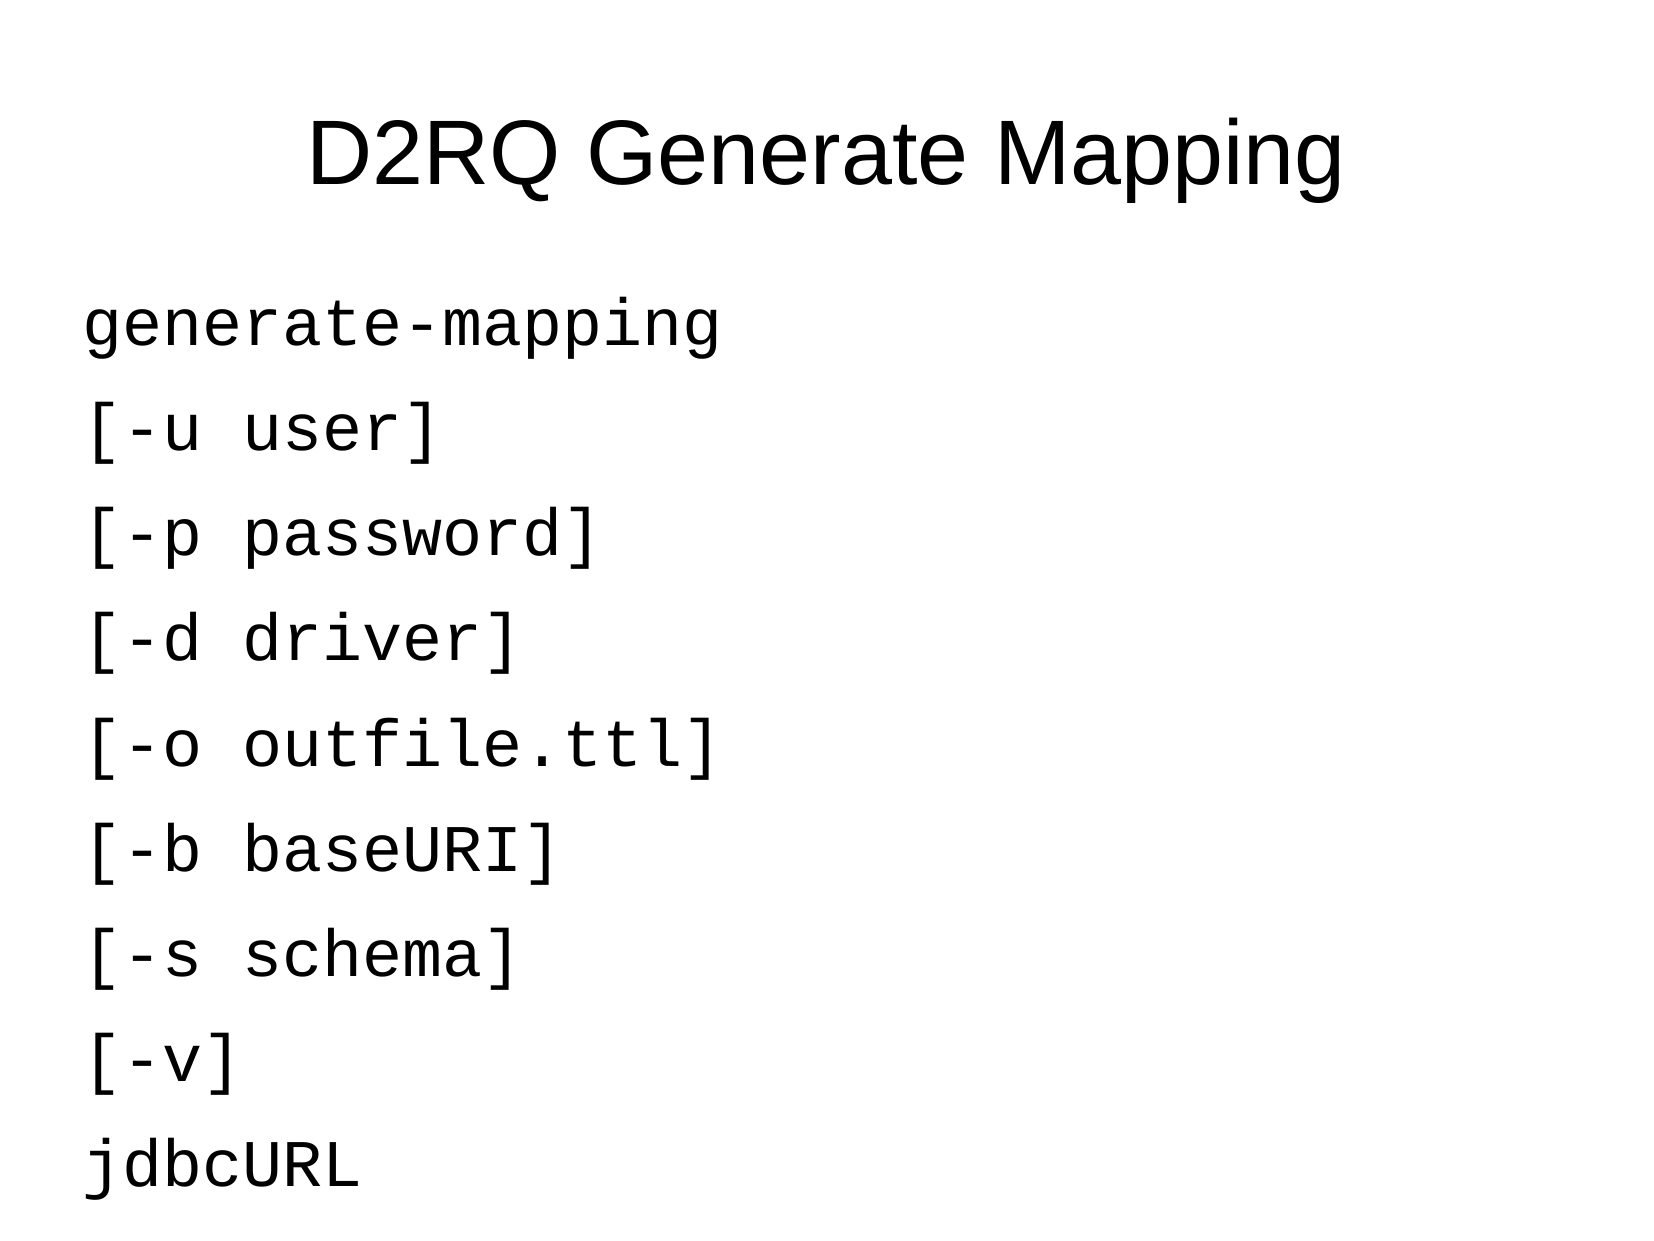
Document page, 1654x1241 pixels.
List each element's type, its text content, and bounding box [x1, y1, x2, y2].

title D2RQ Generate Mapping [82, 56, 1571, 250]
list generate-mapping [-u user] [-p password] [-d driver] [-o outfile.ttl] [-b baseURI] [-s schema] [-v] jdbcURL [82, 290, 1571, 1207]
